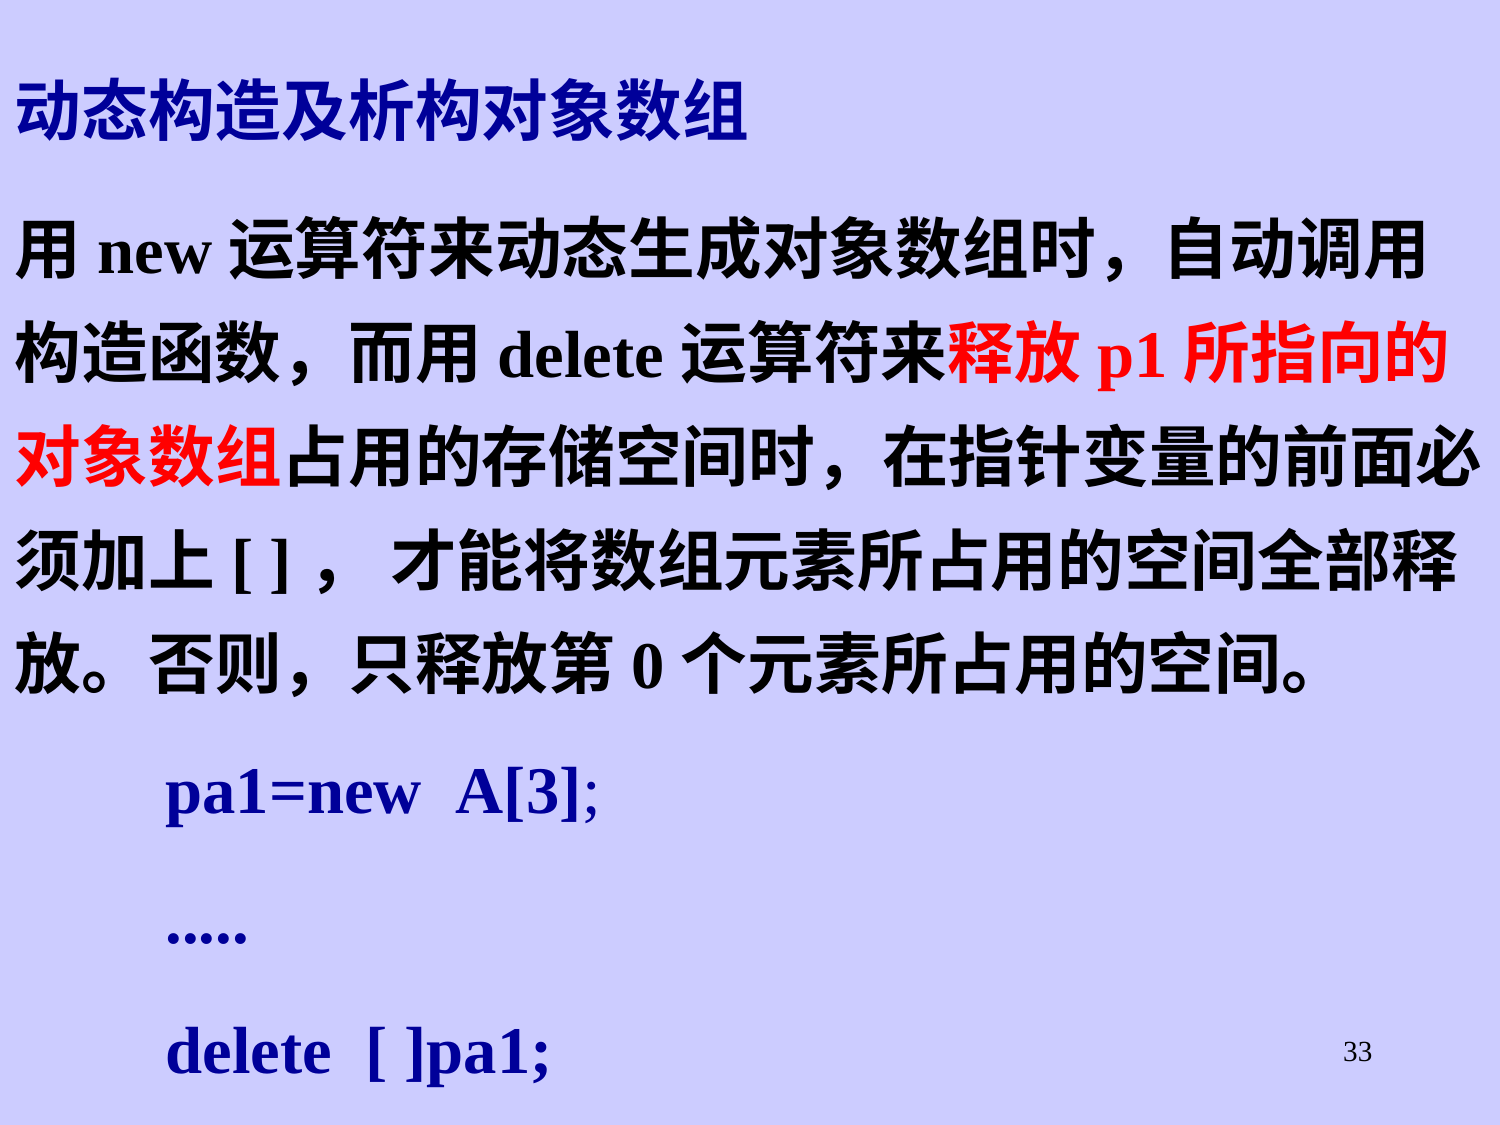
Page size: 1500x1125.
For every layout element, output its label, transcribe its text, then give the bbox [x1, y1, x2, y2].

text_box 用new运算符来动态生成对象数组时，自动调用构造函数，而用delete运算符来释放p1所指向的对象数组占用的存储空间时，在指针变量的前面必须加上[ ]， 才能将数组元素所占用的空间全部释放。否则，只释放第0个元素所占用的空间。 [0, 174, 1500, 711]
text_box pa1=new A[3]; ..... delete [ ]pa1; [162, 737, 863, 1089]
text_box <编号> [1074, 1025, 1388, 1101]
text_box 动态构造及析构对象数组 [0, 37, 1500, 157]
